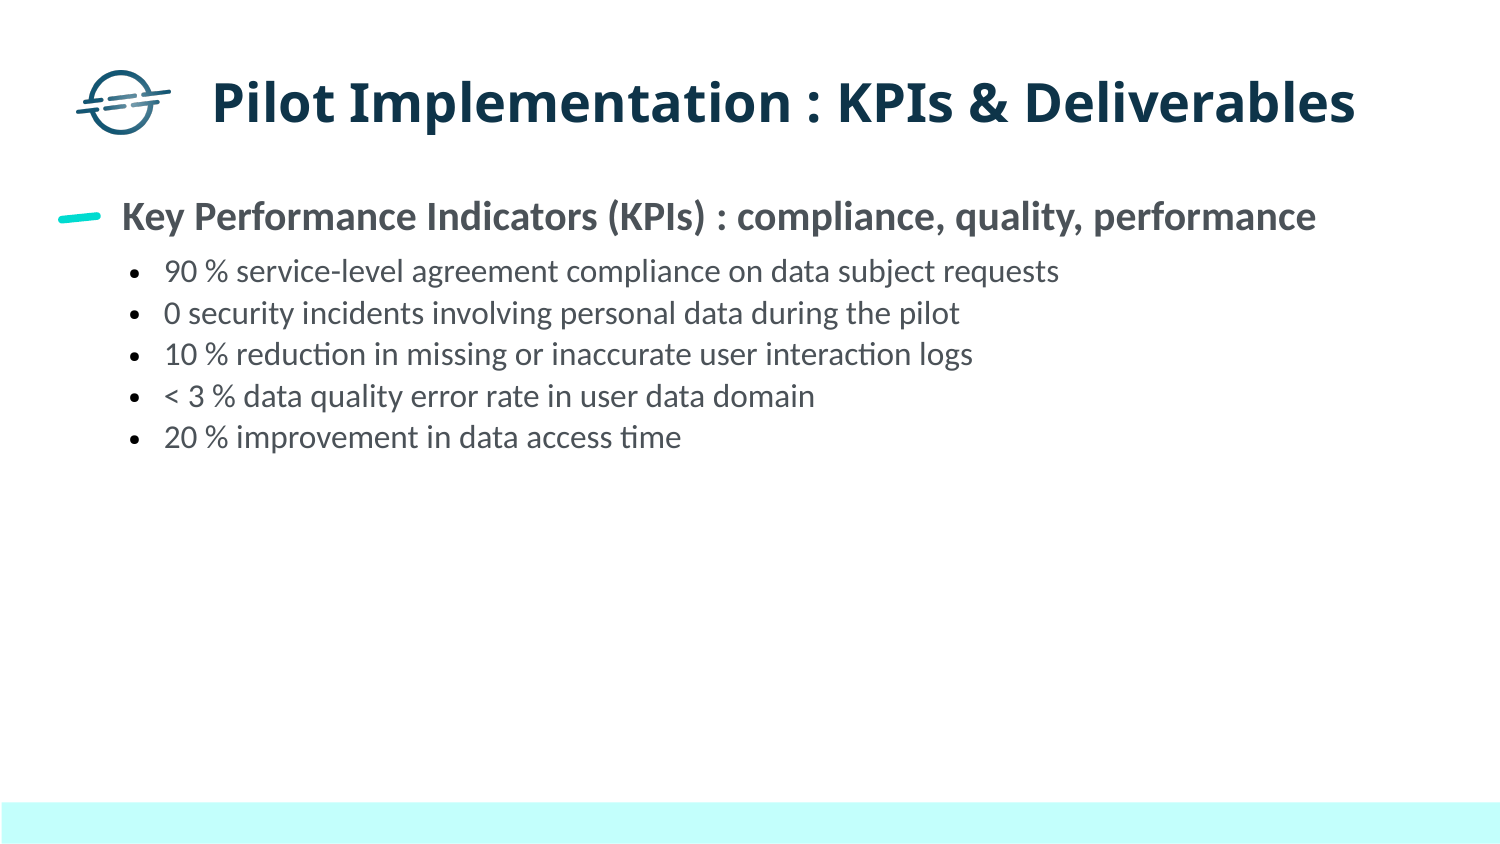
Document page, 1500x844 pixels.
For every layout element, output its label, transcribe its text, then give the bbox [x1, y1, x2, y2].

title Key Performance Indicators (KPIs) : compliance, quality, performance [107, 174, 1423, 255]
text_box [1, 802, 1500, 844]
text_box [58, 212, 101, 224]
text_box 90 % service-level agreement compliance on data subject requests 0 security incidents involving personal data during the pilot 10 % reduction in missing or inaccurate user interaction logs < 3 % data quality error rate in user data domain 20 % improvement in data access time [113, 250, 1238, 465]
title Pilot Implementation : KPIs & Deliverables [196, 53, 1500, 155]
picture [76, 70, 171, 135]
